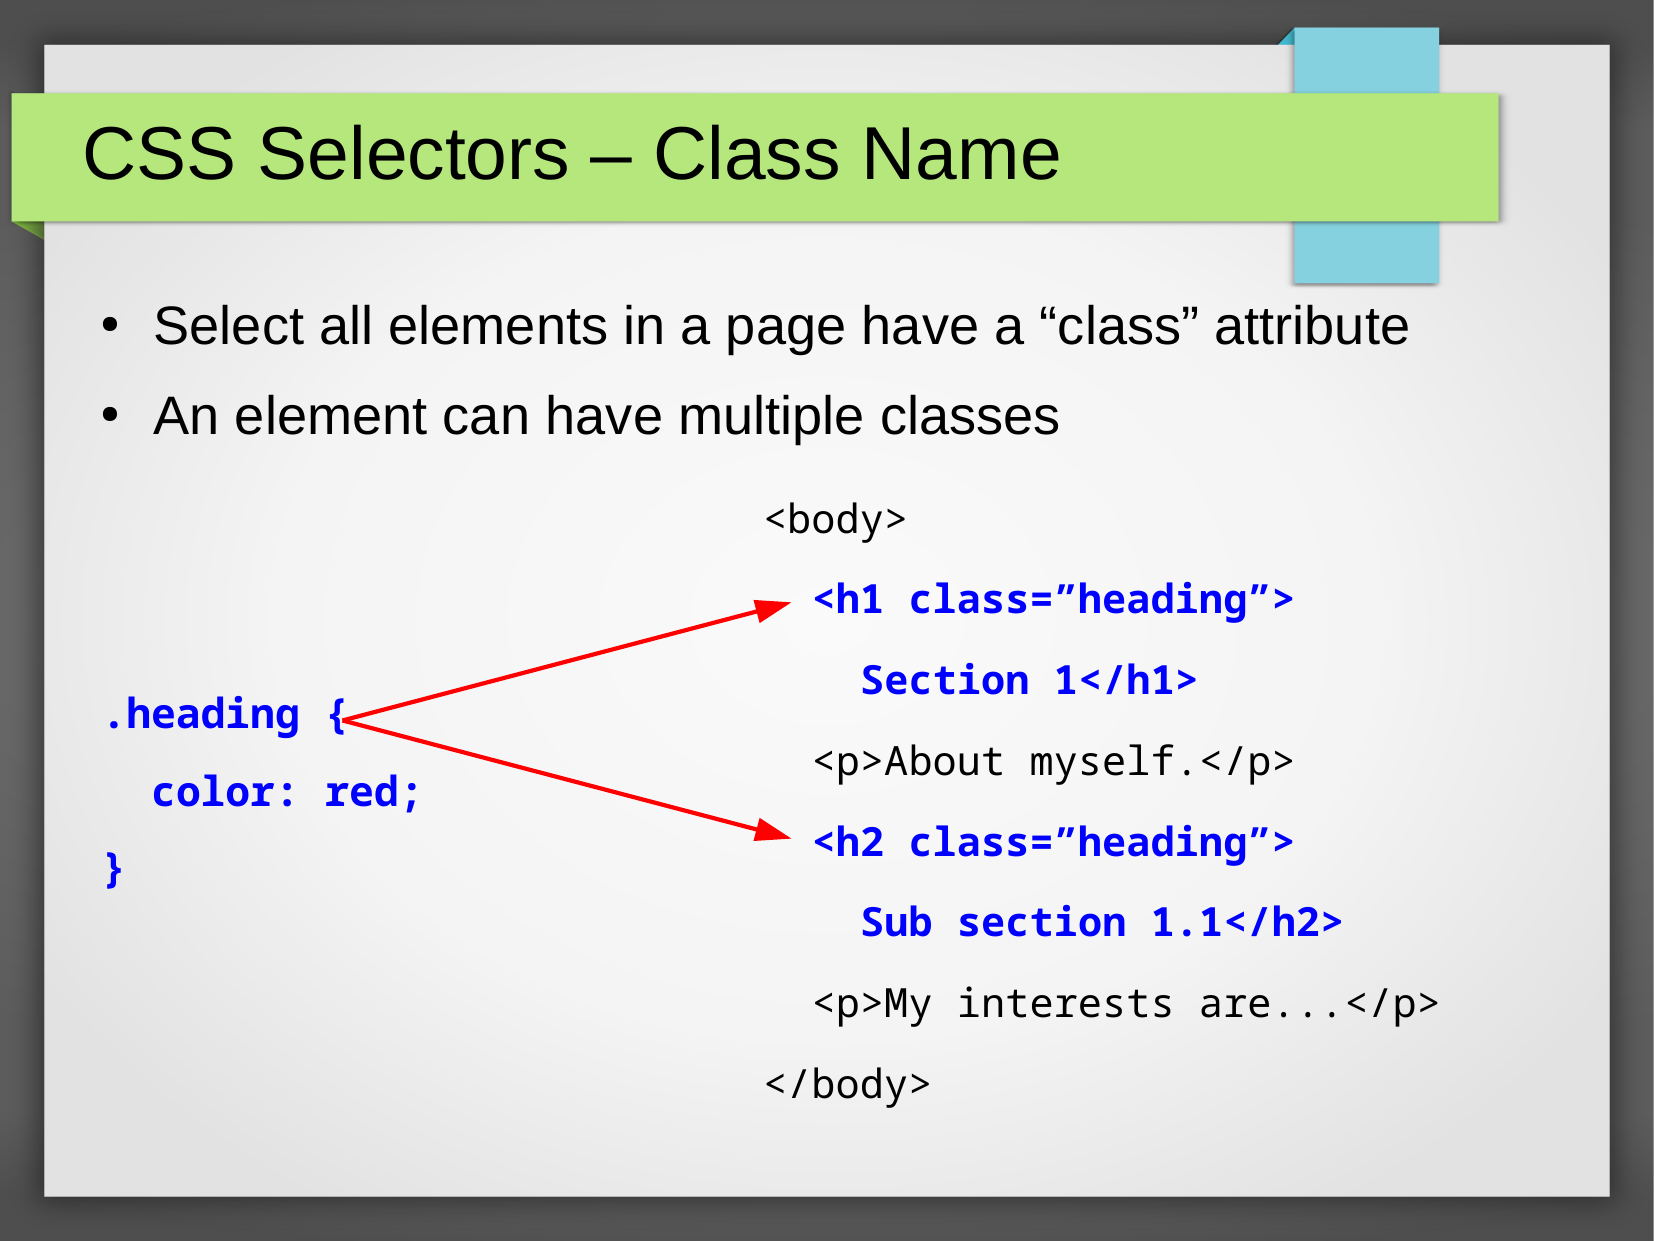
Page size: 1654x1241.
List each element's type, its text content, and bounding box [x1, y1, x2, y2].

list .heading { color: red; } [353, 685, 556, 774]
list <body> <h1 class=”heading”> Section 1</h1> <p>About myself.</p> <h2 class=”heading”> Sub section 1.1</h2> <p>My interests are...</p> </body> [763, 490, 1565, 1117]
list .heading { color: red; } [101, 685, 556, 898]
title CSS Selectors – Class Name [82, 94, 1264, 213]
picture [0, 0, 1654, 1241]
list Select all elements in a page have a “class” attribute An element can have multiple classes [82, 295, 1571, 520]
